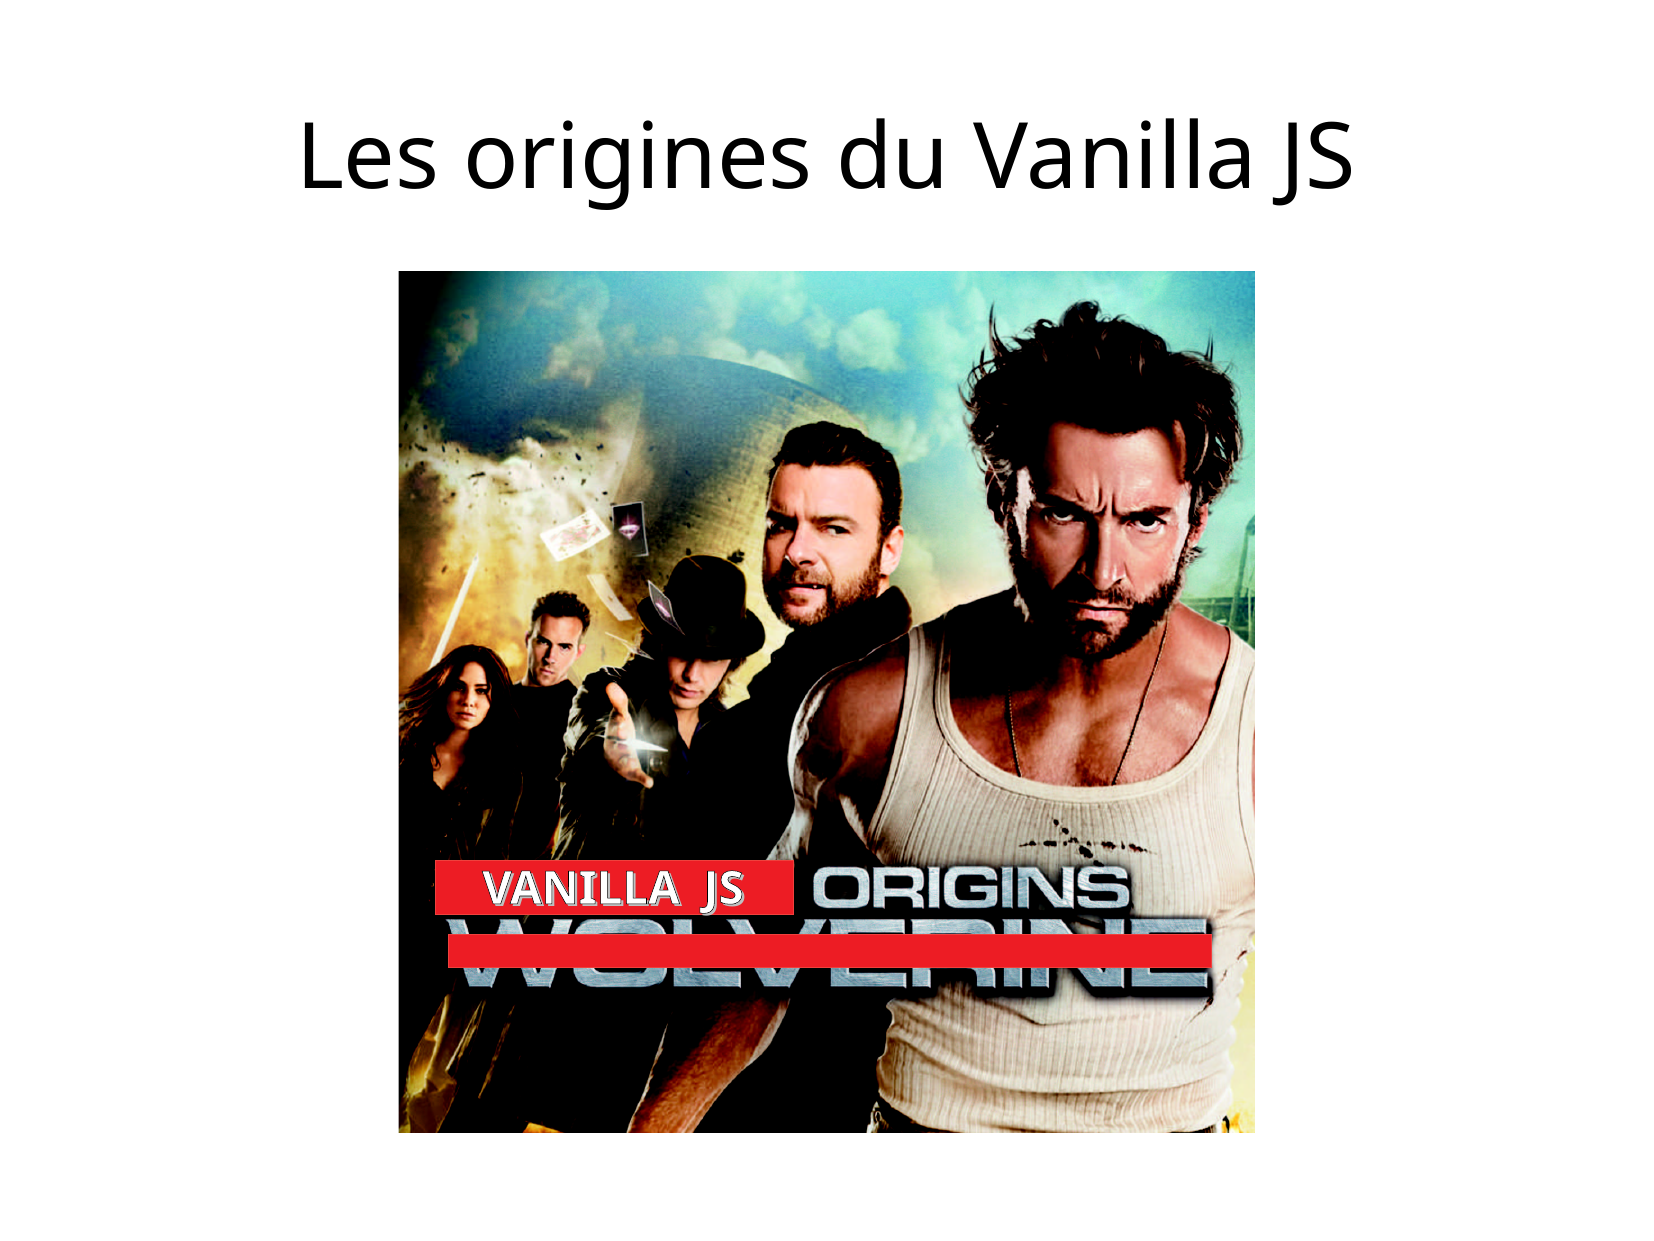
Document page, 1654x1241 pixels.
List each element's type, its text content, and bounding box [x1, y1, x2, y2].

text_box [448, 934, 1212, 968]
text_box VANILLA JS [437, 847, 802, 927]
title Les origines du Vanilla JS [82, 49, 1571, 257]
picture [398, 271, 1255, 1133]
